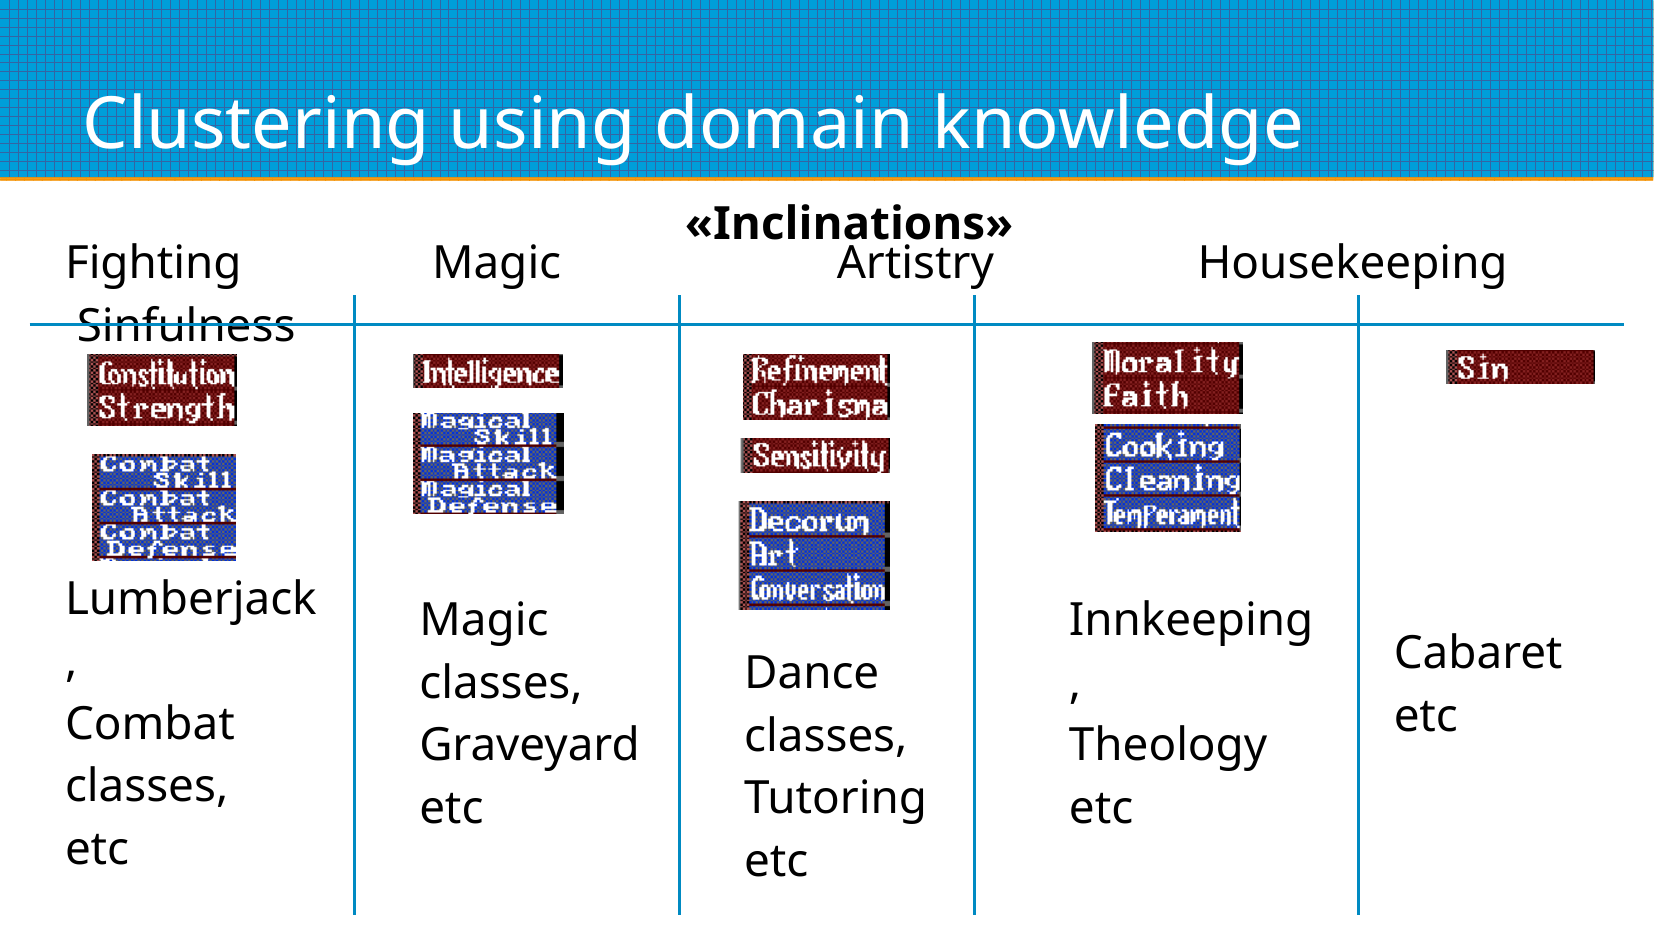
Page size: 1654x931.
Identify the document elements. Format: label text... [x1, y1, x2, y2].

picture [92, 454, 236, 562]
text_box Dance classes, Tutoring etc [738, 643, 973, 886]
text_box «Inclinations» [679, 186, 1034, 257]
text_box Fighting Magic Artistry Housekeeping Sinfulness [356, 326, 678, 337]
picture [413, 413, 564, 514]
text_box Magic classes, Graveyard etc [413, 590, 650, 833]
text_box Fighting Magic Artistry Housekeeping Sinfulness [59, 248, 1625, 337]
text_box Fighting Magic Artistry Housekeeping Sinfulness [681, 326, 973, 337]
text_box Innkeeping, Theology etc [1062, 590, 1329, 833]
text_box Cabaret etc [1387, 561, 1654, 803]
picture [1446, 350, 1595, 384]
picture [1095, 424, 1241, 532]
picture [87, 354, 237, 426]
picture [743, 354, 890, 420]
picture [1092, 342, 1243, 414]
picture [413, 354, 563, 389]
picture [738, 501, 890, 610]
picture [740, 438, 890, 473]
title Clustering using domain knowledge [82, 14, 1571, 171]
text_box Lumberjack, Combat classes, etc [59, 590, 325, 916]
text_box Fighting Magic Artistry Housekeeping Sinfulness [976, 326, 1357, 337]
text_box Fighting Magic Artistry Housekeeping Sinfulness [59, 326, 353, 337]
